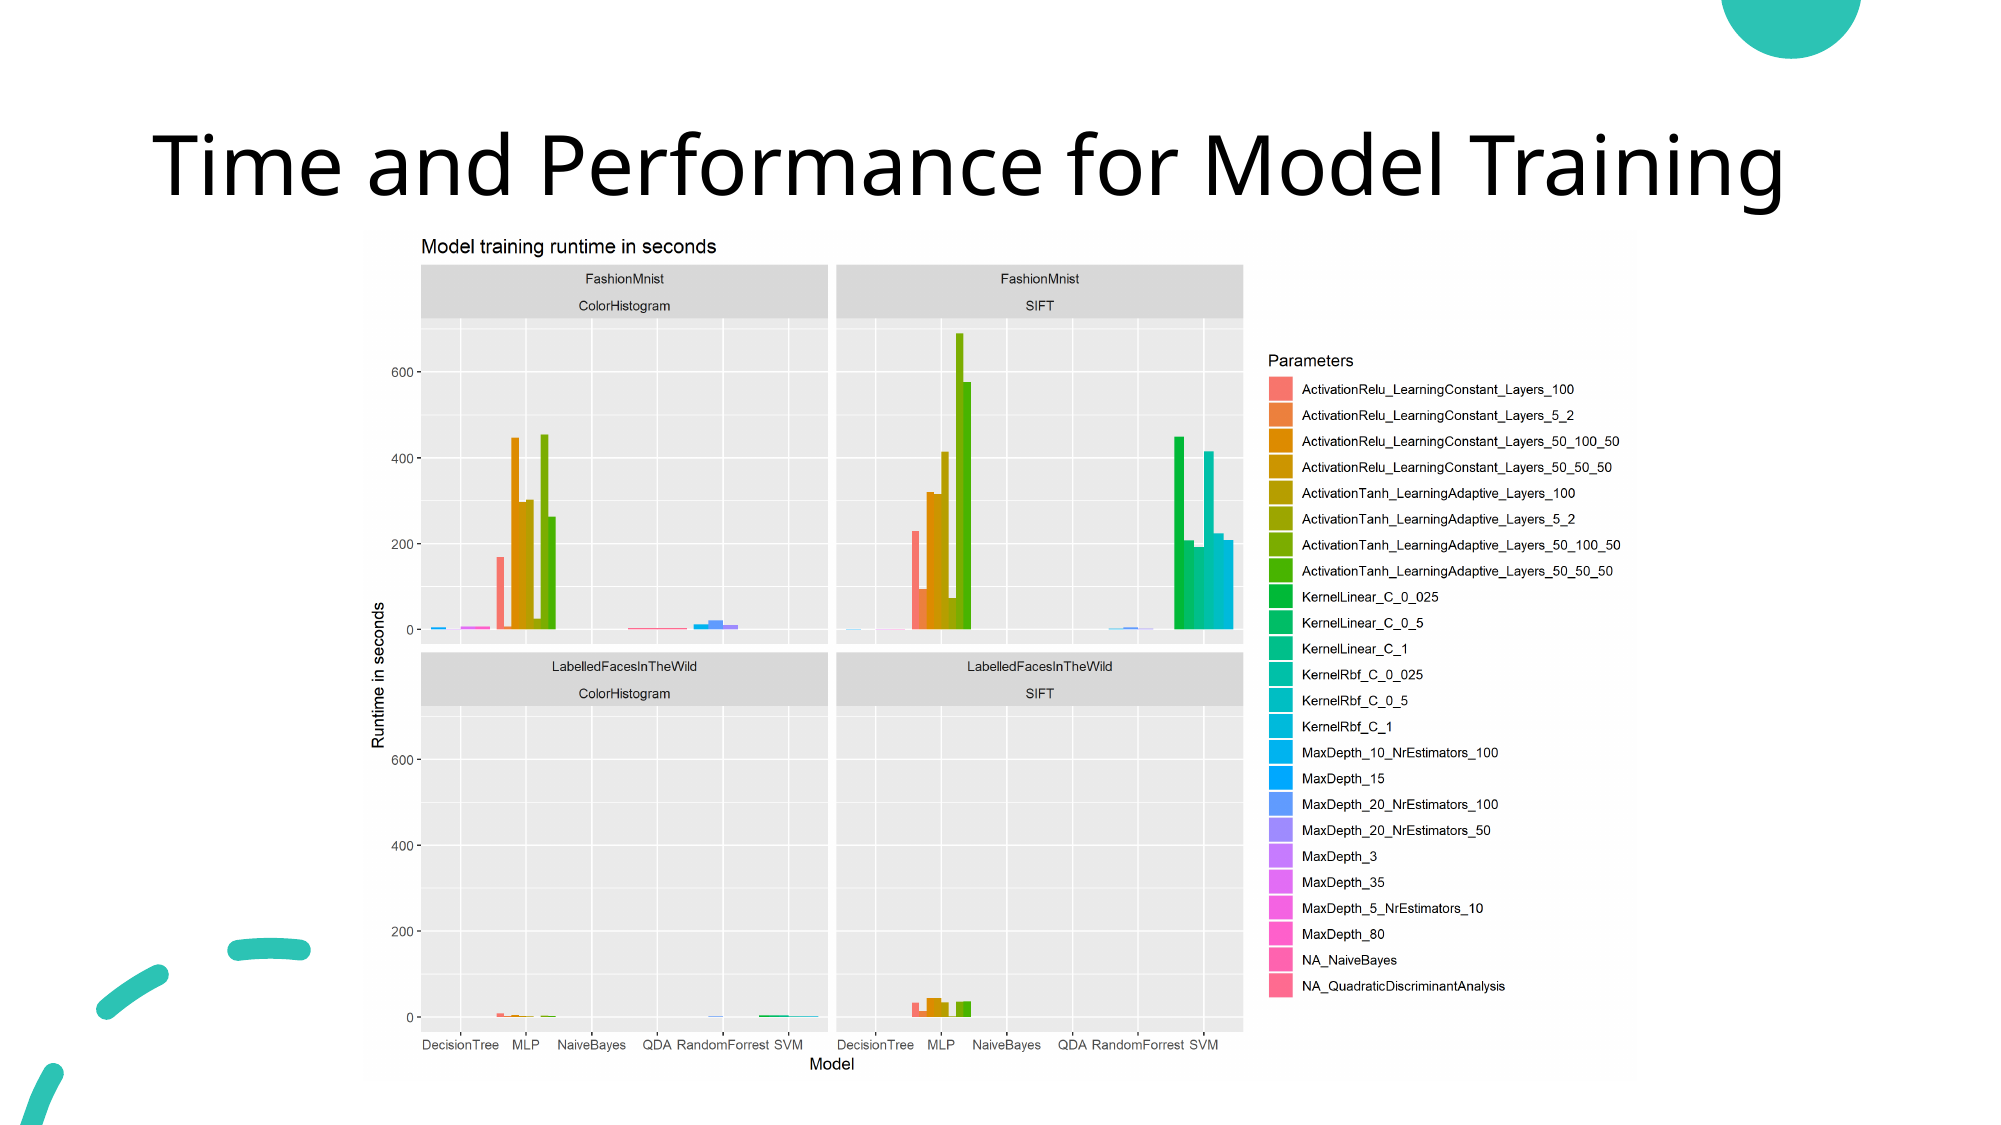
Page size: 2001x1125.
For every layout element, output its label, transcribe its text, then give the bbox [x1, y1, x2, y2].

picture [363, 230, 1637, 1081]
title Time and Performance for Model Training [137, 59, 1863, 278]
